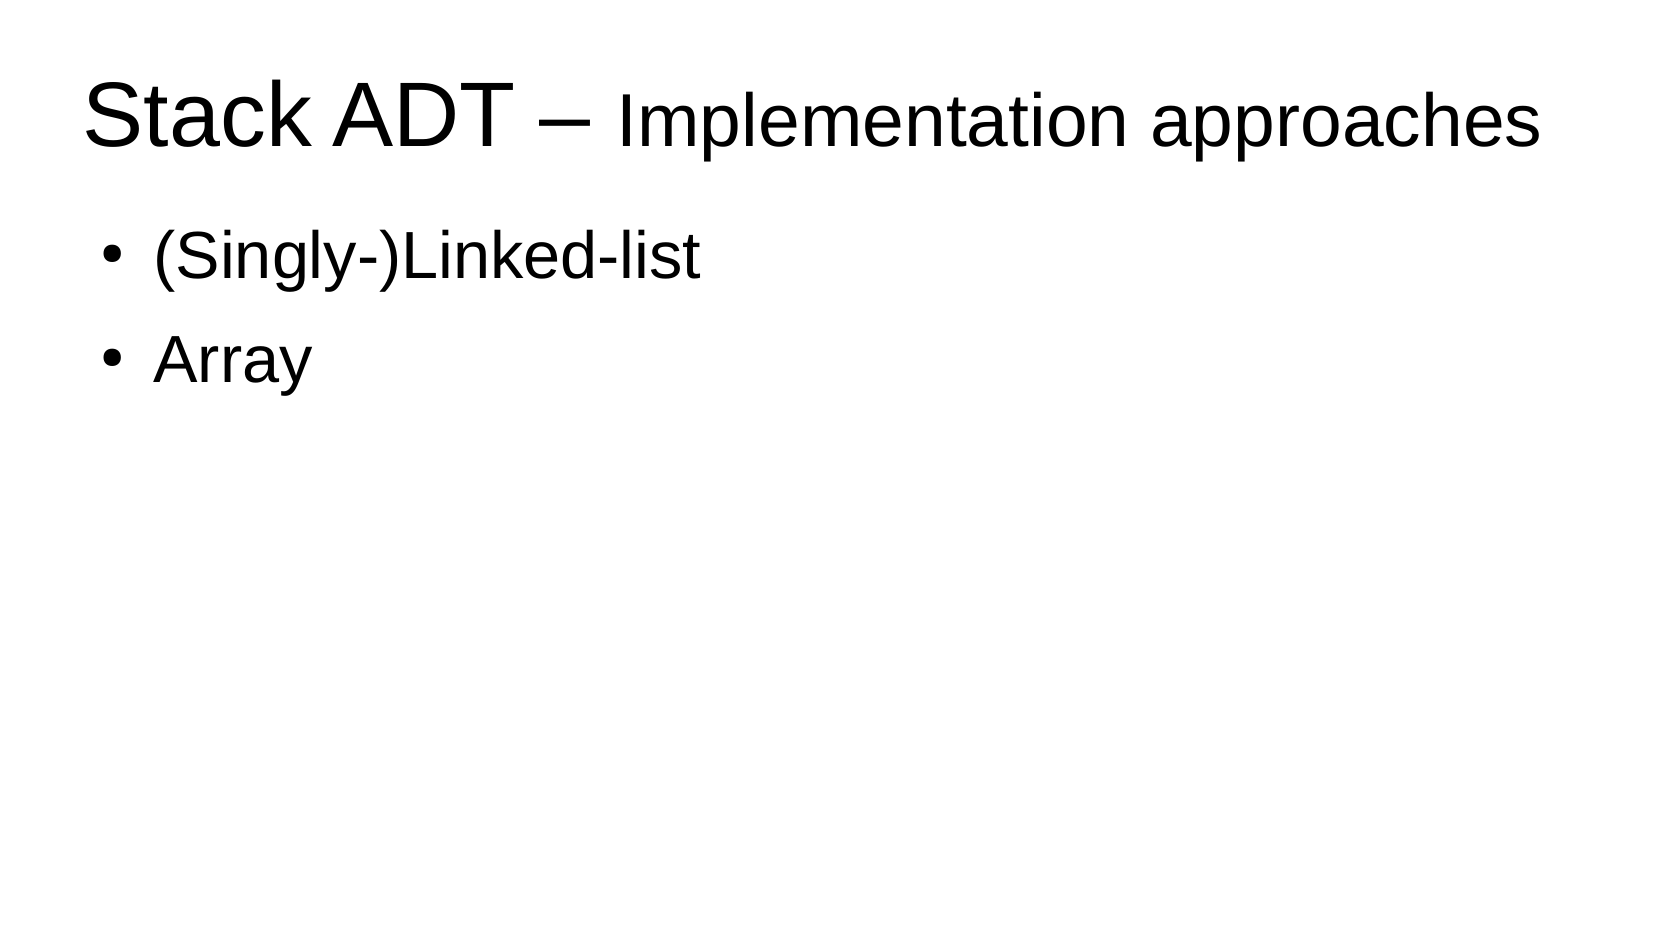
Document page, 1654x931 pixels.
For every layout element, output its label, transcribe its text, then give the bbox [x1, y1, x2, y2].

list (Singly-)Linked-list Array [82, 217, 1571, 758]
title Stack ADT – Implementation approaches [82, 37, 1571, 193]
